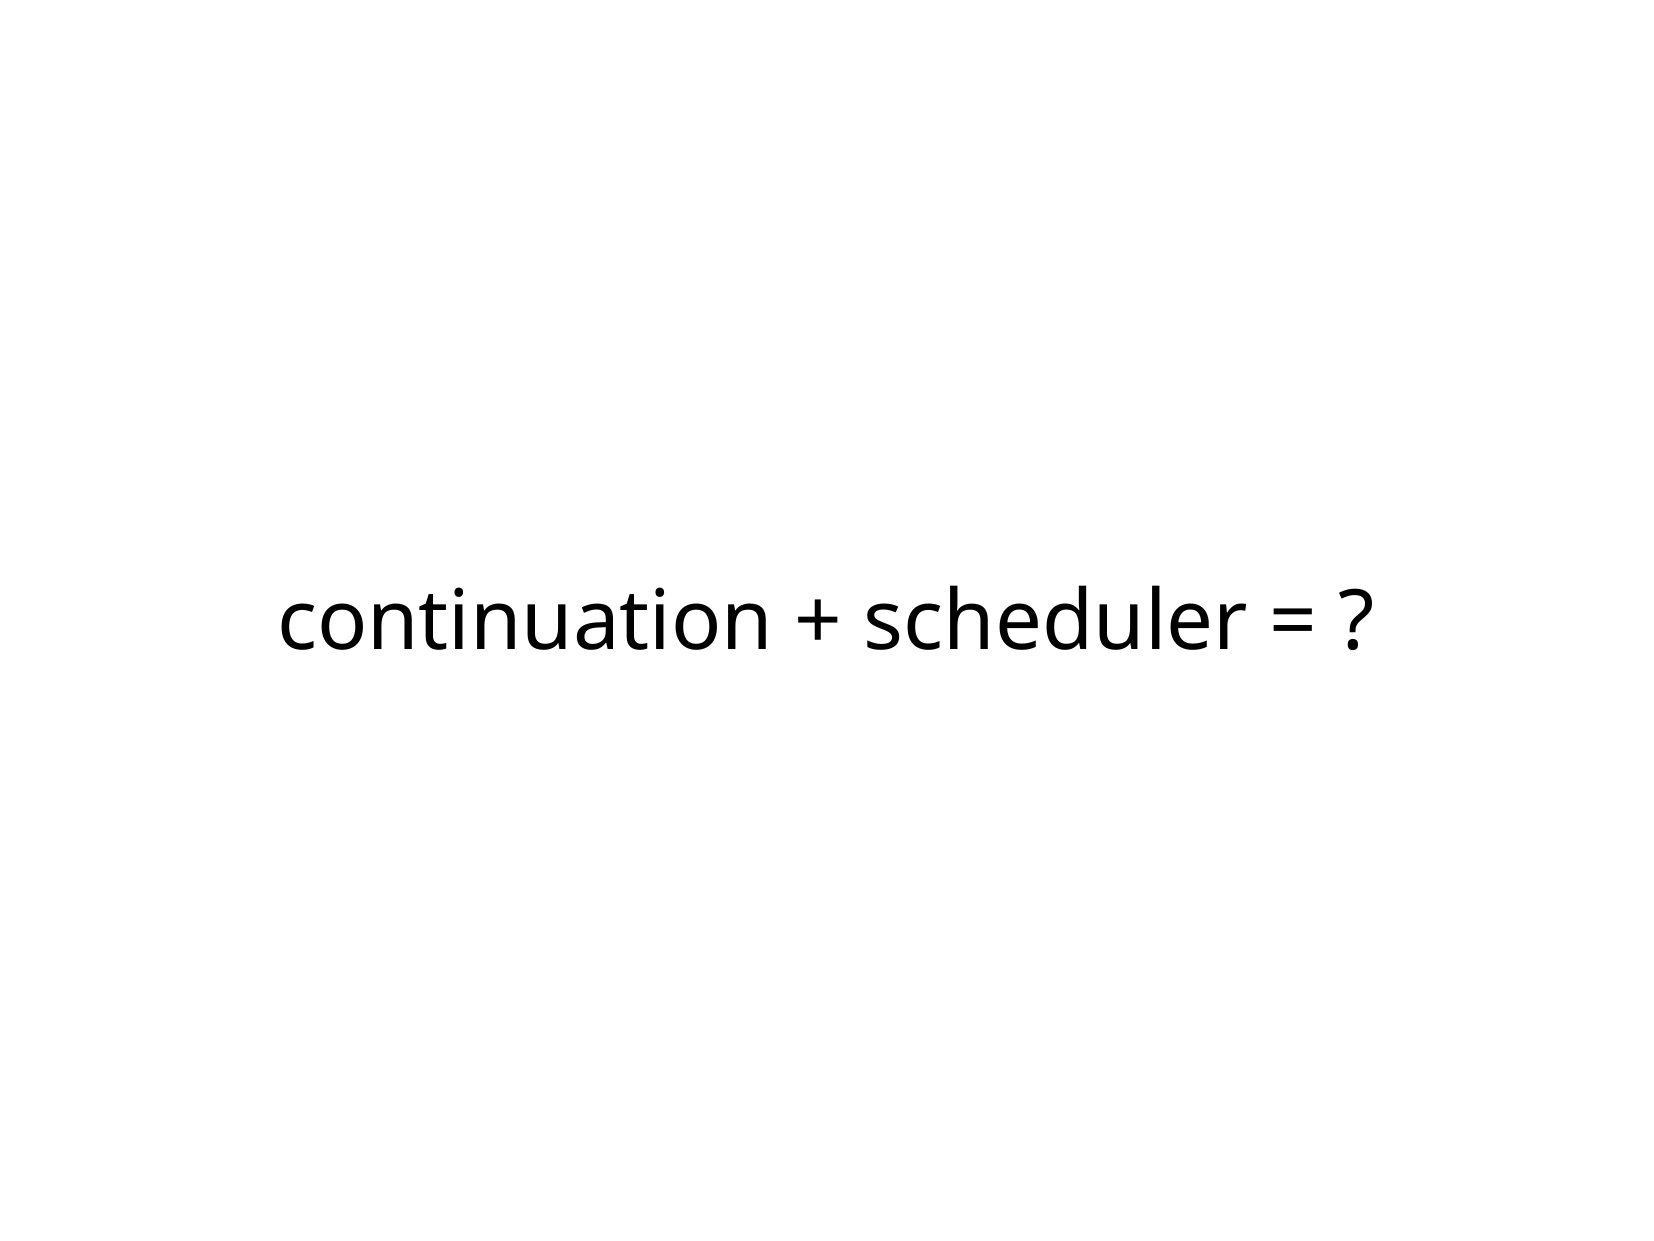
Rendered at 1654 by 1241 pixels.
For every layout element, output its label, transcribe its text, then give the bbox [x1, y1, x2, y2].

subtitle continuation + scheduler = ? [82, 49, 1571, 1186]
